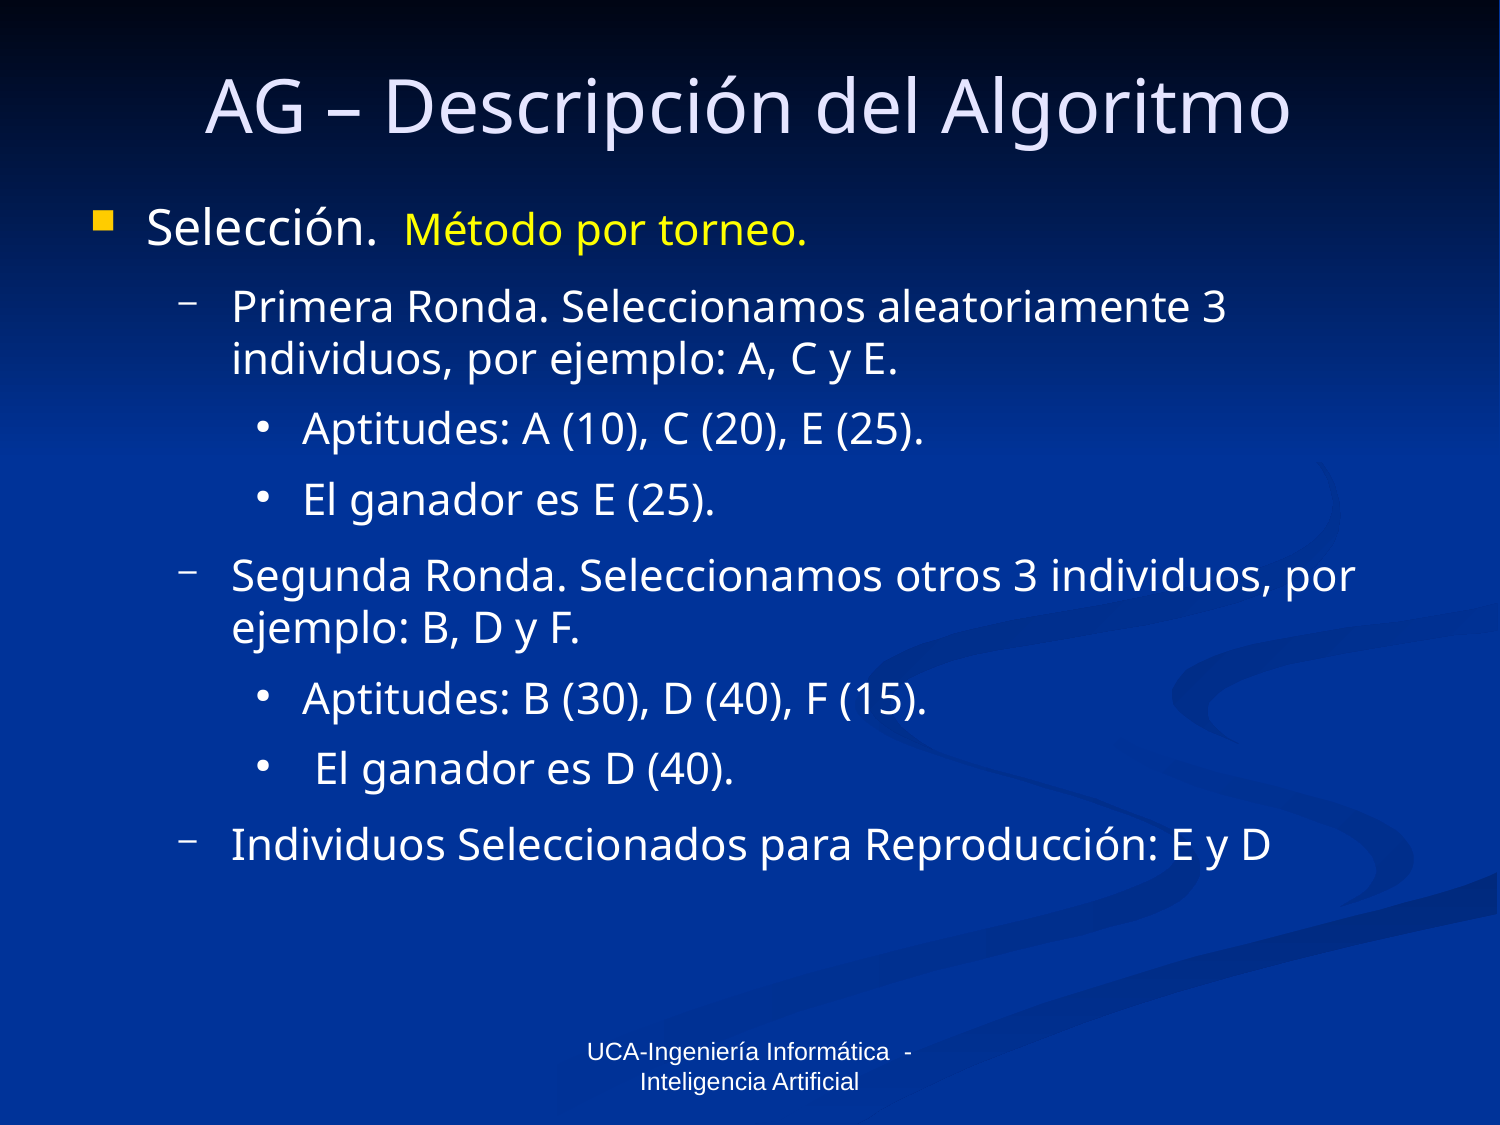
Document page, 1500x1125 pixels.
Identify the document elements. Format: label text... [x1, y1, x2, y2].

list Selección. Método por torneo. Primera Ronda. Seleccionamos aleatoriamente 3 individuos, por ejemplo: A, C y E. Aptitudes: A (10), C (20), E (25). El ganador es E (25). Segunda Ronda. Seleccionamos otros 3 individuos, por ejemplo: B, D y F. Aptitudes: B (30), D (40), F (15). El ganador es D (40). Individuos Seleccionados para Reproducción: E y D [75, 187, 1425, 1005]
footer UCA-Ingeniería Informática - Inteligencia Artificial [512, 1025, 988, 1104]
title AG – Descripción del Algoritmo [75, 45, 1425, 163]
